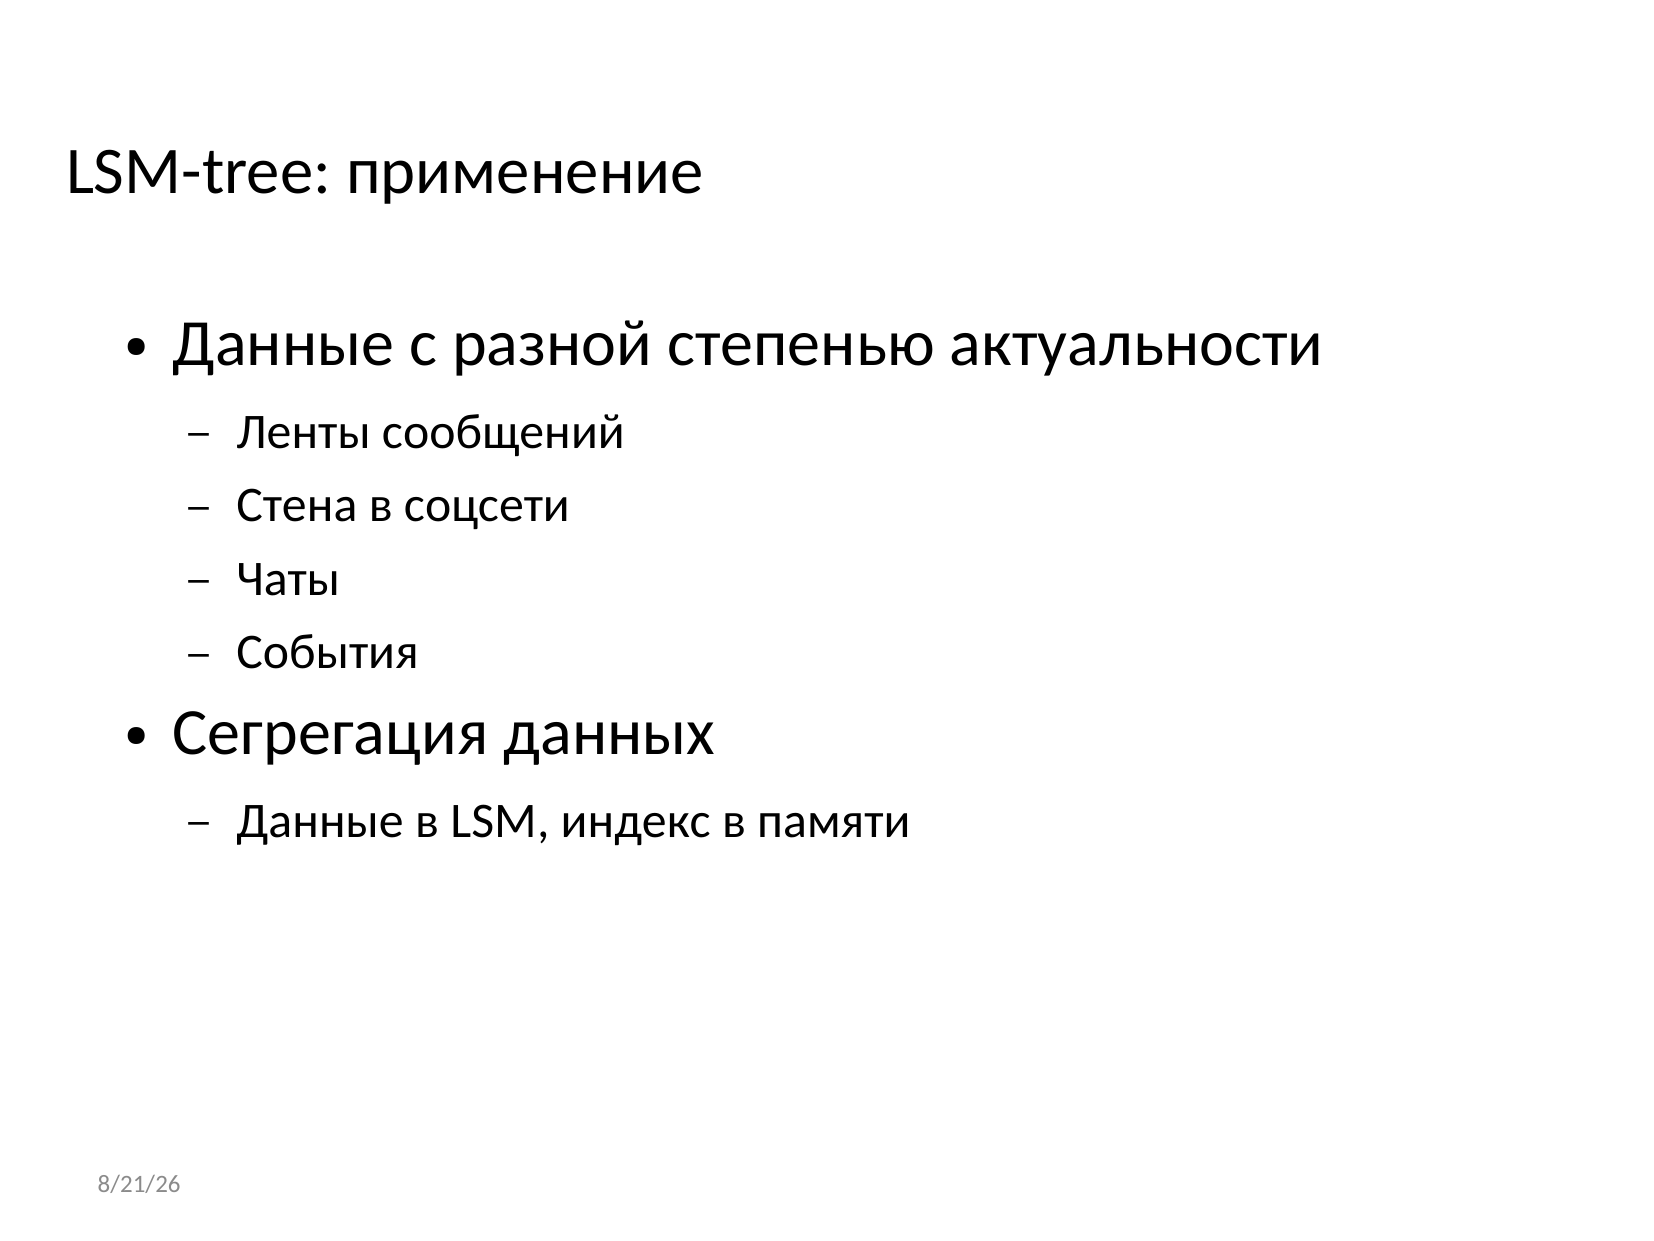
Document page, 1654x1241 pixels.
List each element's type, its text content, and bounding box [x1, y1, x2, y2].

list Данные с разной степенью актуальности Ленты сообщений Стена в соцсети Чаты События Сегрегация данных Данные в LSM, индекс в памяти [108, 315, 1564, 856]
title LSM-tree: применение [66, 99, 1555, 255]
